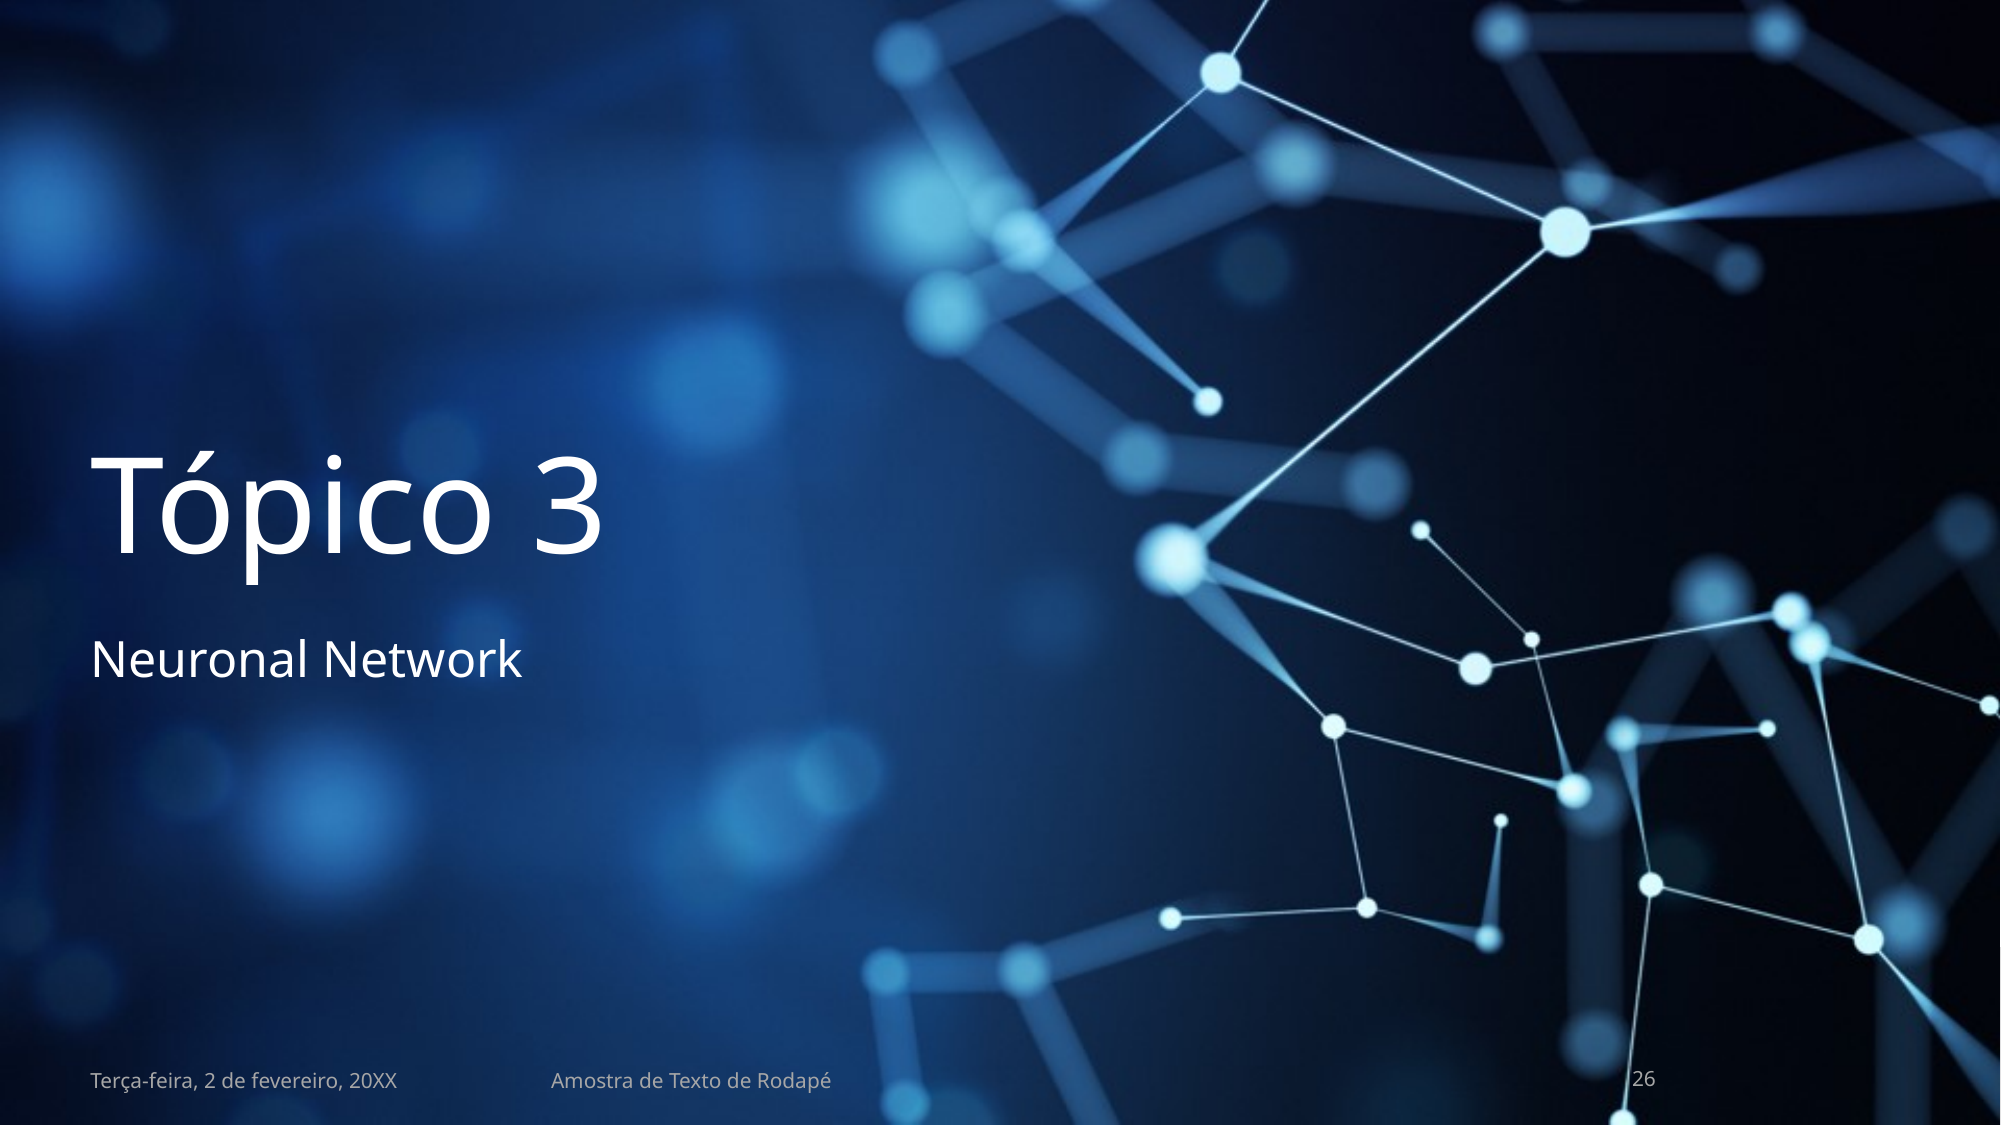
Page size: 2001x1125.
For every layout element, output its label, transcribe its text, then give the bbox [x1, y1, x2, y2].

text_box [1632, 1067, 1910, 1093]
title Tópico 3 [90, 90, 983, 580]
picture [0, 0, 2000, 1125]
text_box Amostra de Texto de Rodapé [551, 1067, 1598, 1093]
subtitle Neuronal Network [90, 627, 983, 1000]
text_box Terça-feira, 2 de fevereiro, 20XX [90, 1067, 522, 1093]
